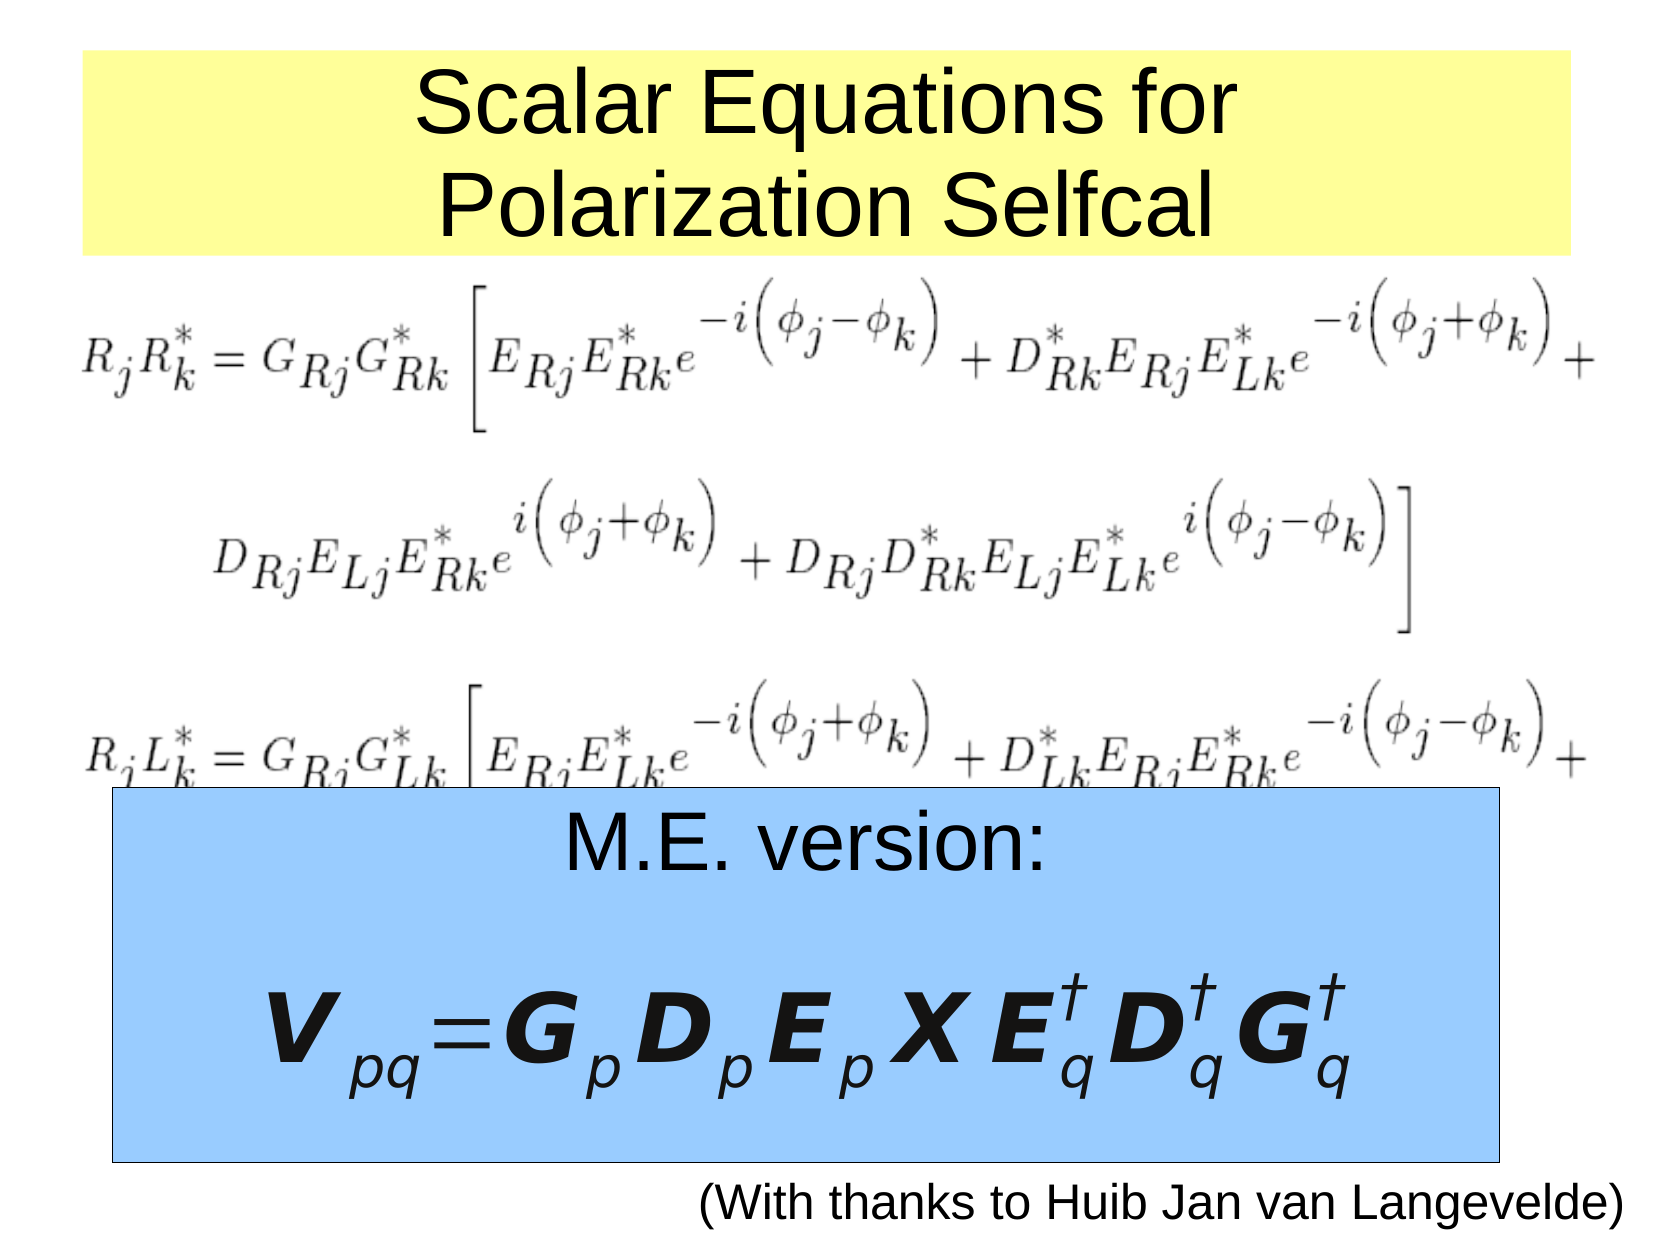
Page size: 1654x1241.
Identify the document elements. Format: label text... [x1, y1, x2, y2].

picture [41, 262, 1613, 1060]
text_box M.E. version: [112, 787, 1500, 1163]
title Scalar Equations for Polarization Selfcal [82, 50, 1571, 256]
chart [255, 961, 1359, 1101]
text_box (With thanks to Huib Jan van Langevelde) [413, 1167, 1641, 1238]
